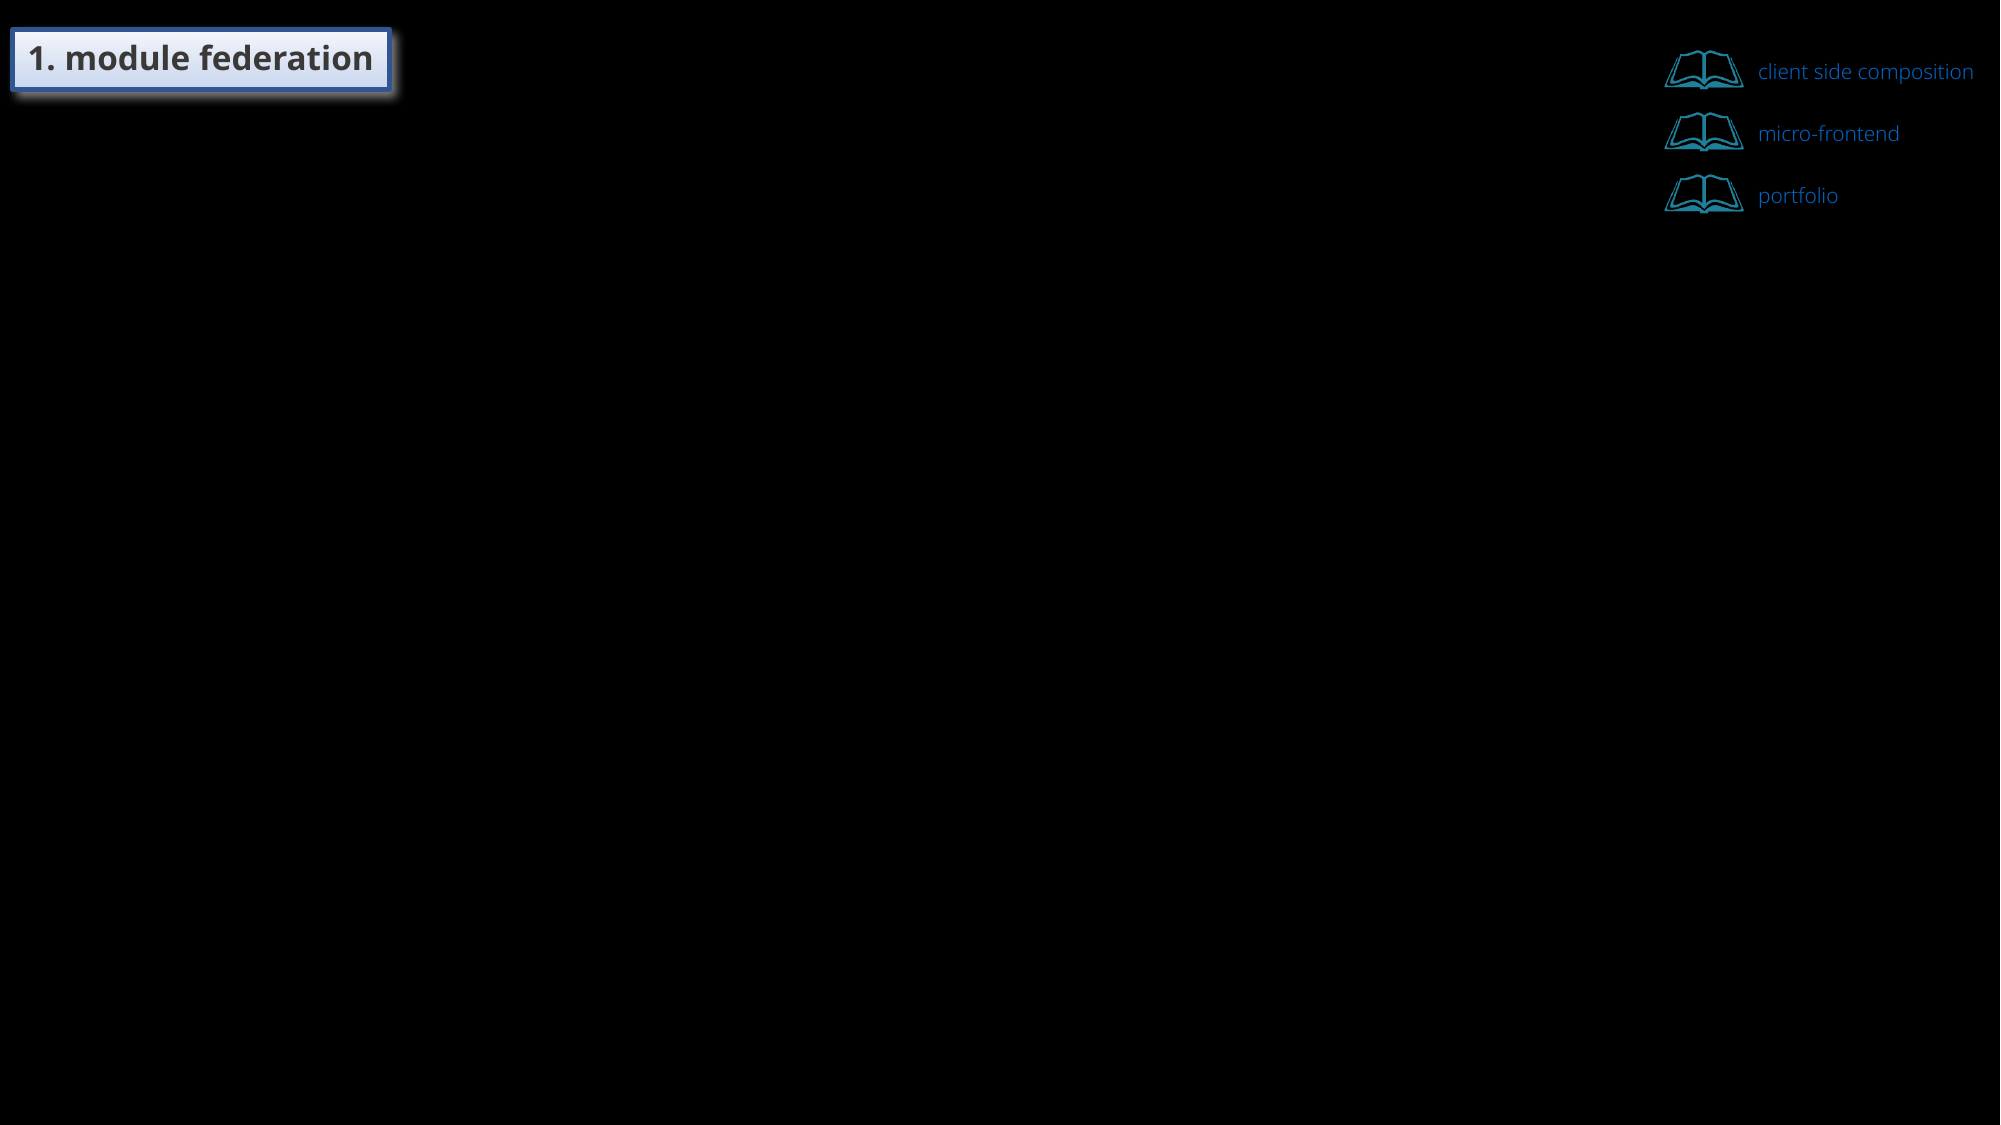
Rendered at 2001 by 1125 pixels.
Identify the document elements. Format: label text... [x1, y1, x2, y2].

text_box micro-frontend [1743, 113, 1915, 157]
picture [1662, 48, 1744, 92]
title 1. module federation [29, 29, 373, 90]
text_box portfolio [1743, 175, 1854, 219]
text_box client side composition [1743, 51, 1989, 95]
picture [1662, 172, 1744, 216]
picture [1662, 110, 1744, 154]
